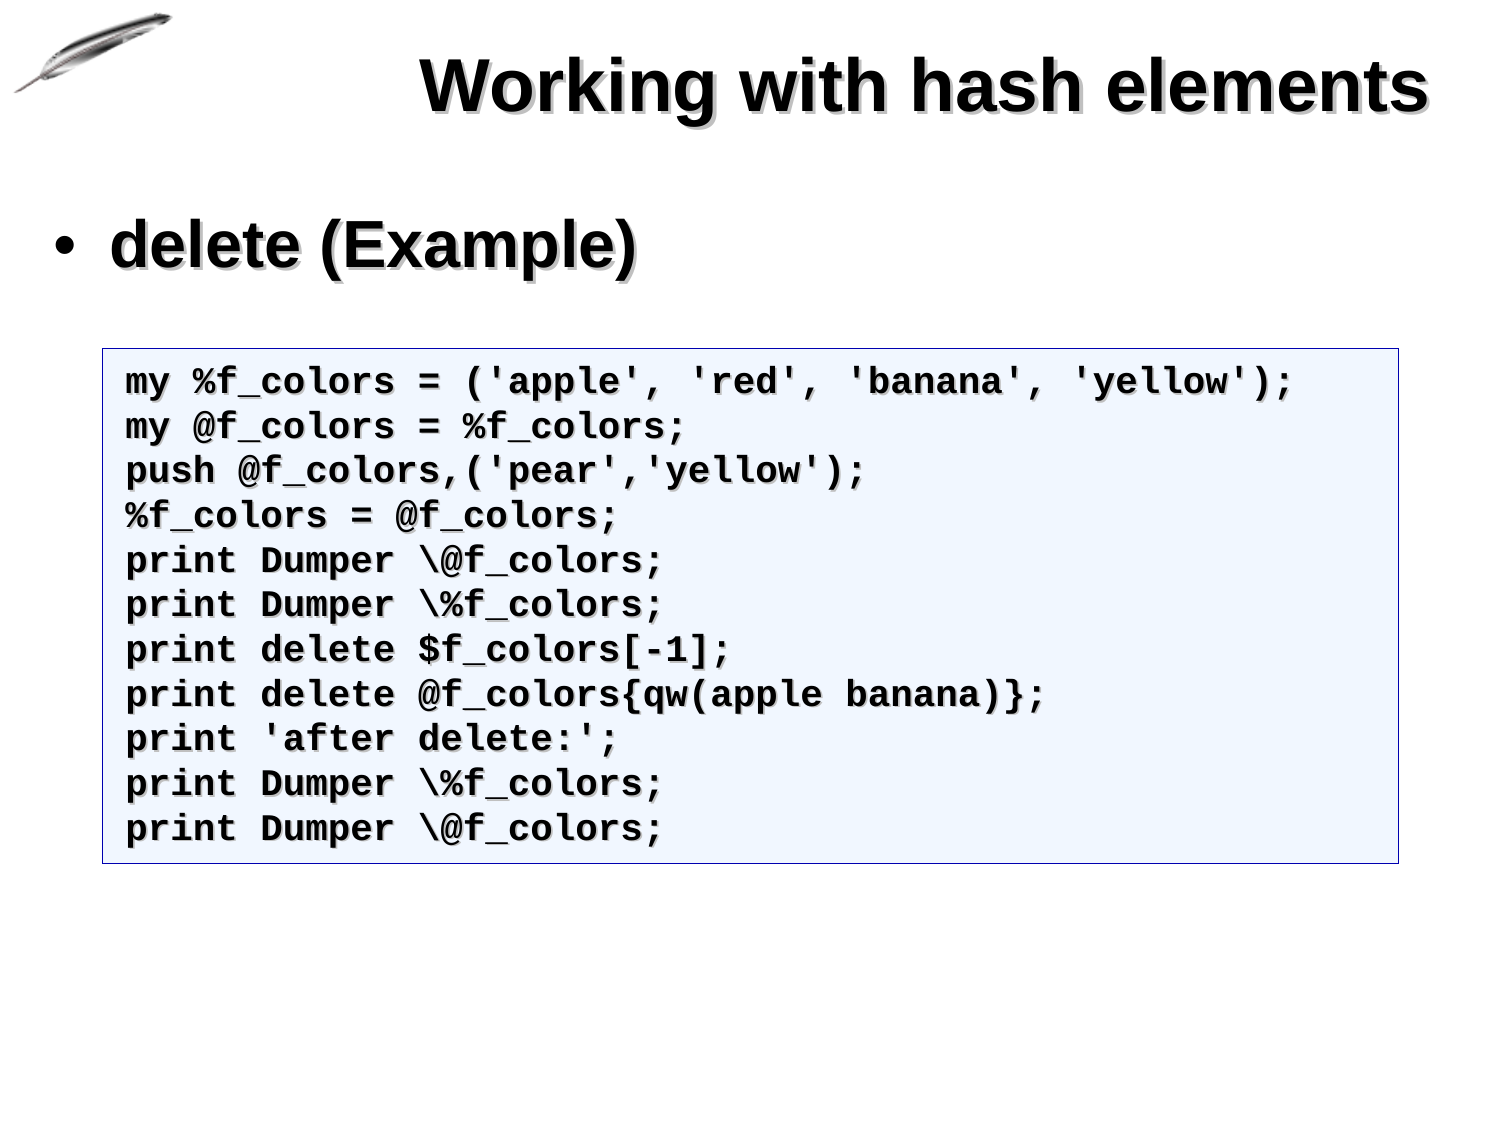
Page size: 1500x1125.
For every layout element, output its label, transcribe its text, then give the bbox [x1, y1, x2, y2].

picture [10, 11, 178, 95]
list delete (Example) [53, 207, 1447, 1084]
text_box my %f_colors = ('apple', 'red', 'banana', 'yellow'); my @f_colors = %f_colors; push @f_colors,('pear','yellow'); %f_colors = @f_colors; print Dumper \@f_colors; print Dumper \%f_colors; print delete $f_colors[-1]; print delete @f_colors{qw(apple banana)}; print 'after delete:'; print Dumper \%f_colors; print Dumper \@f_colors; [101, 348, 1399, 864]
title Working with hash elements [419, 0, 1459, 179]
